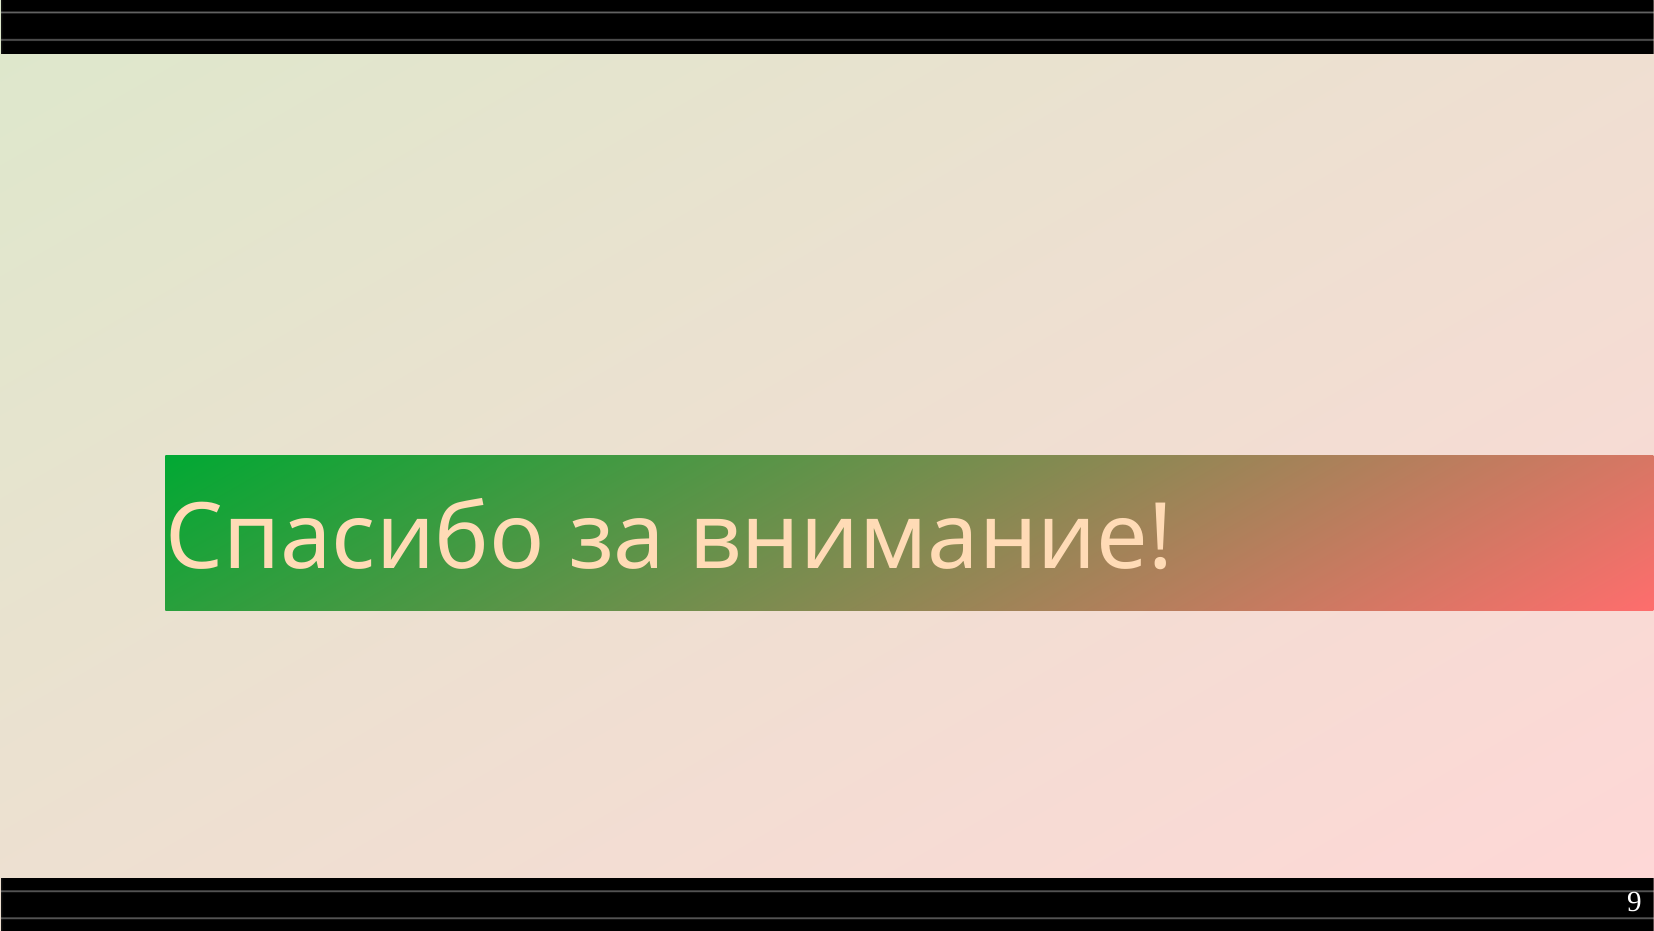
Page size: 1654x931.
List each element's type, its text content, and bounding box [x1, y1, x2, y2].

picture [1, 878, 1654, 931]
title Спасибо за внимание! [165, 455, 1654, 611]
picture [1, 0, 1654, 54]
